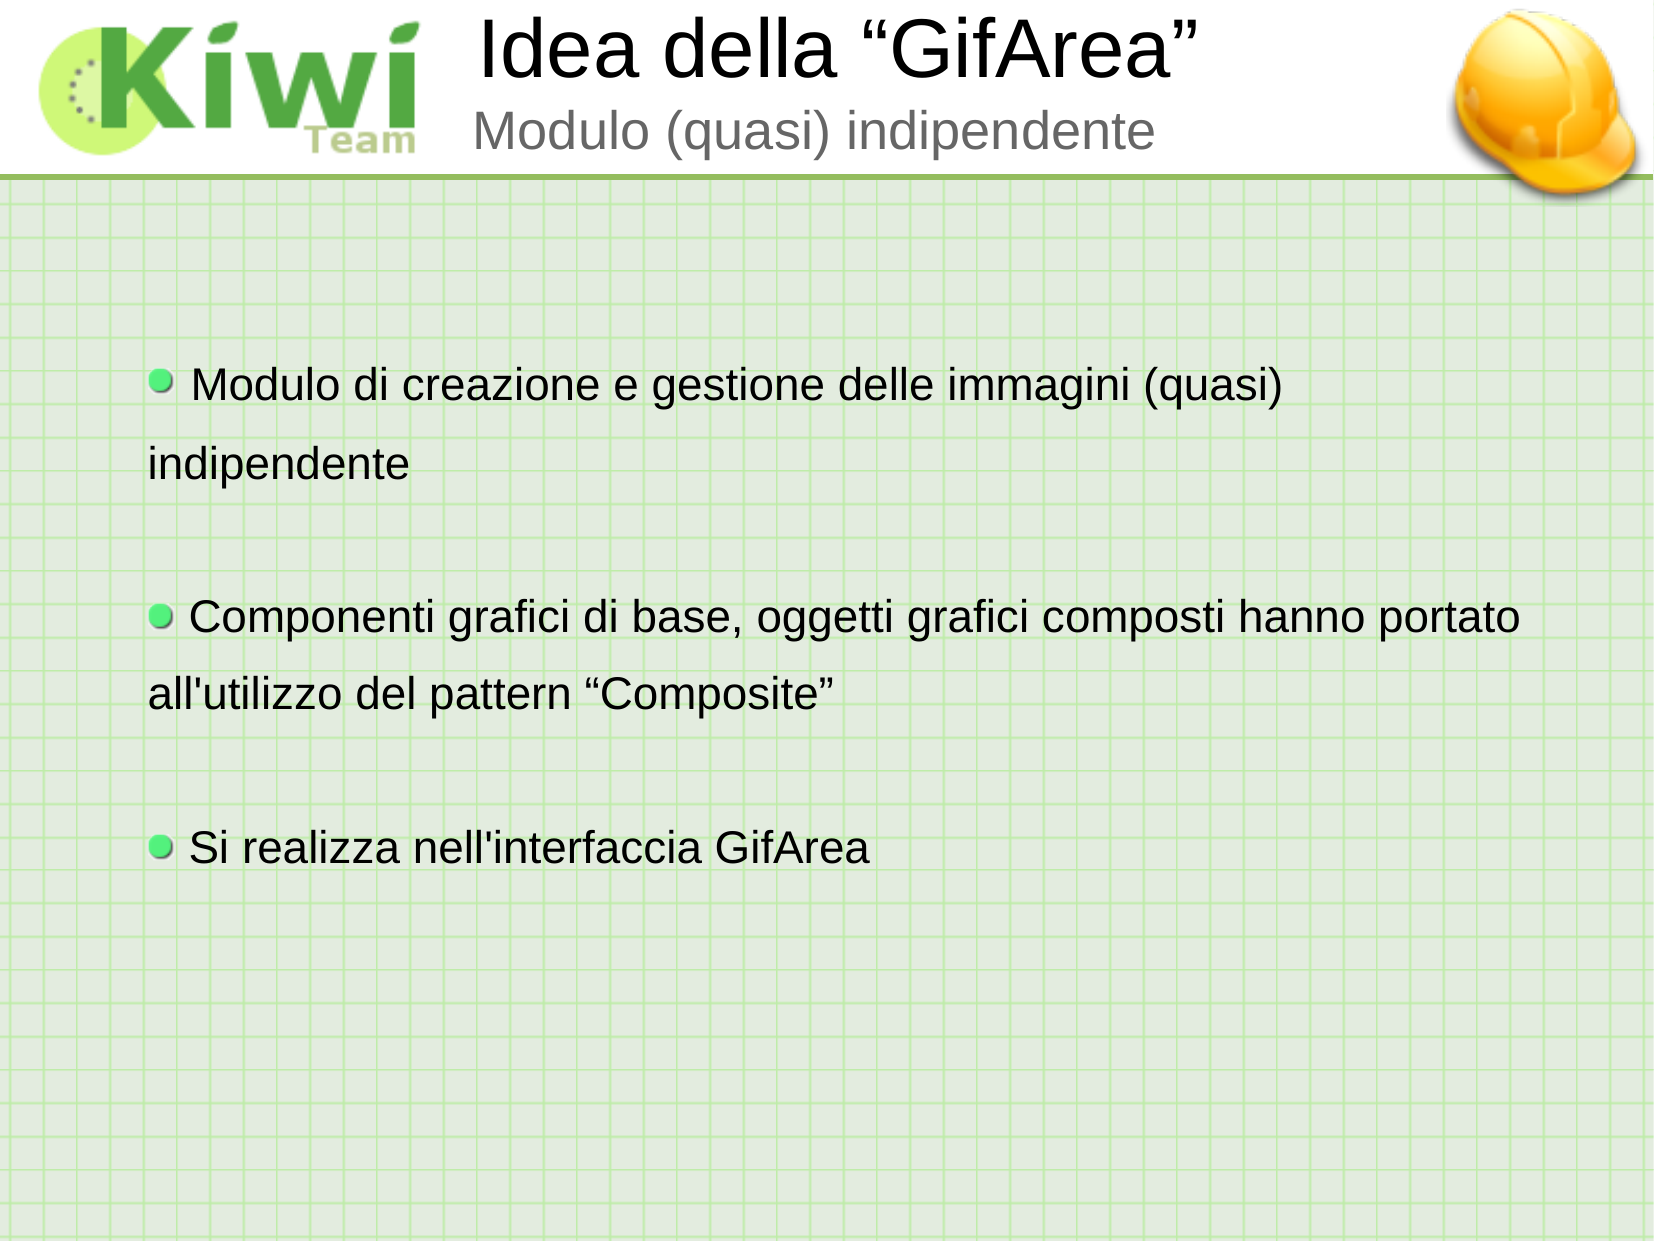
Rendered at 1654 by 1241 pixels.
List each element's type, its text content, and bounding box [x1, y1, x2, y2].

text_box [0, 0, 1446, 174]
title Modulo (quasi) indipendente [472, 88, 1329, 173]
title Idea della “GifArea” [472, 0, 1205, 88]
picture [29, 7, 438, 166]
picture [0, 0, 1654, 1241]
text_box Modulo di creazione e gestione delle immagini (quasi) indipendente Componenti grafici di base, oggetti grafici composti hanno portato all'utilizzo del pattern “Composite” Si realizza nell'interfaccia GifArea [147, 265, 1536, 916]
